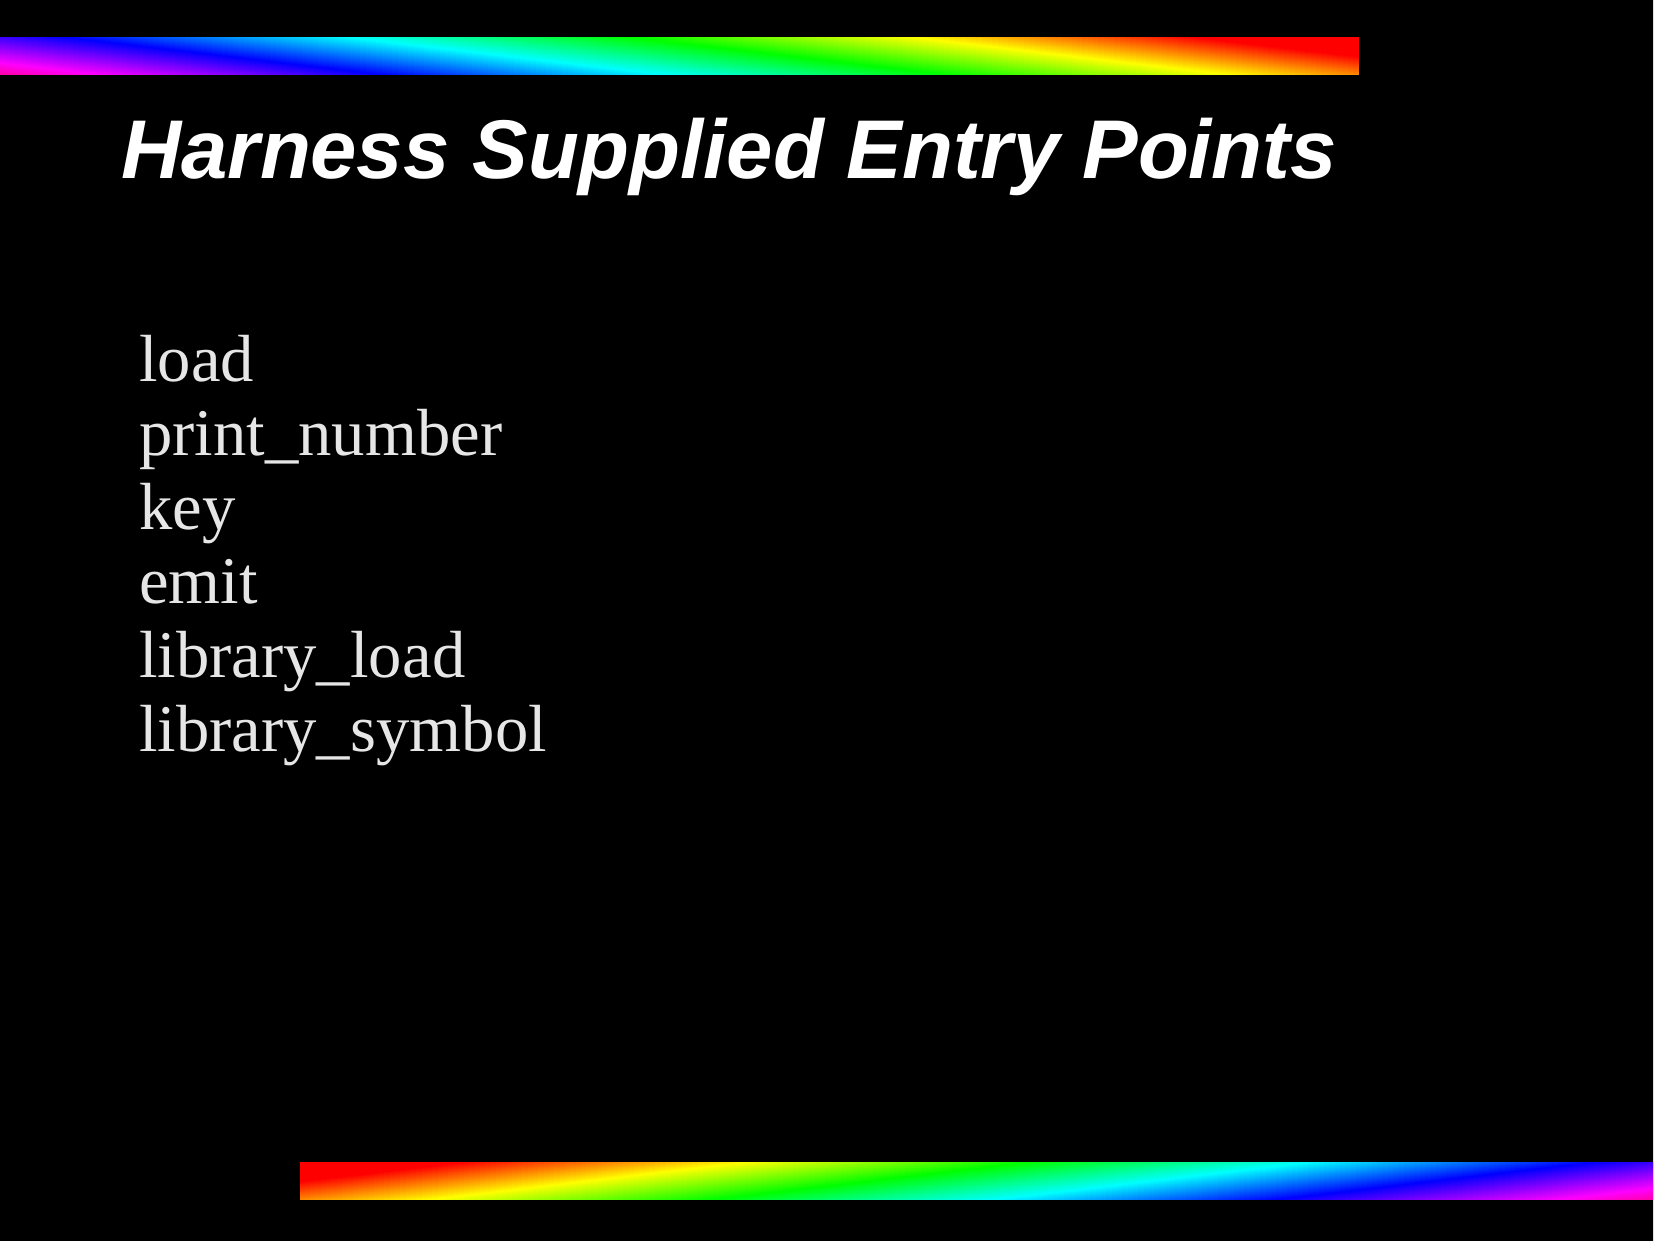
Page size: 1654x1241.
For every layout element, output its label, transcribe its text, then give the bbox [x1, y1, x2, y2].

title Harness Supplied Entry Points [121, 53, 1534, 247]
picture [0, 0, 1654, 1241]
list load print_number key emit library_load library_symbol [121, 322, 1561, 1118]
